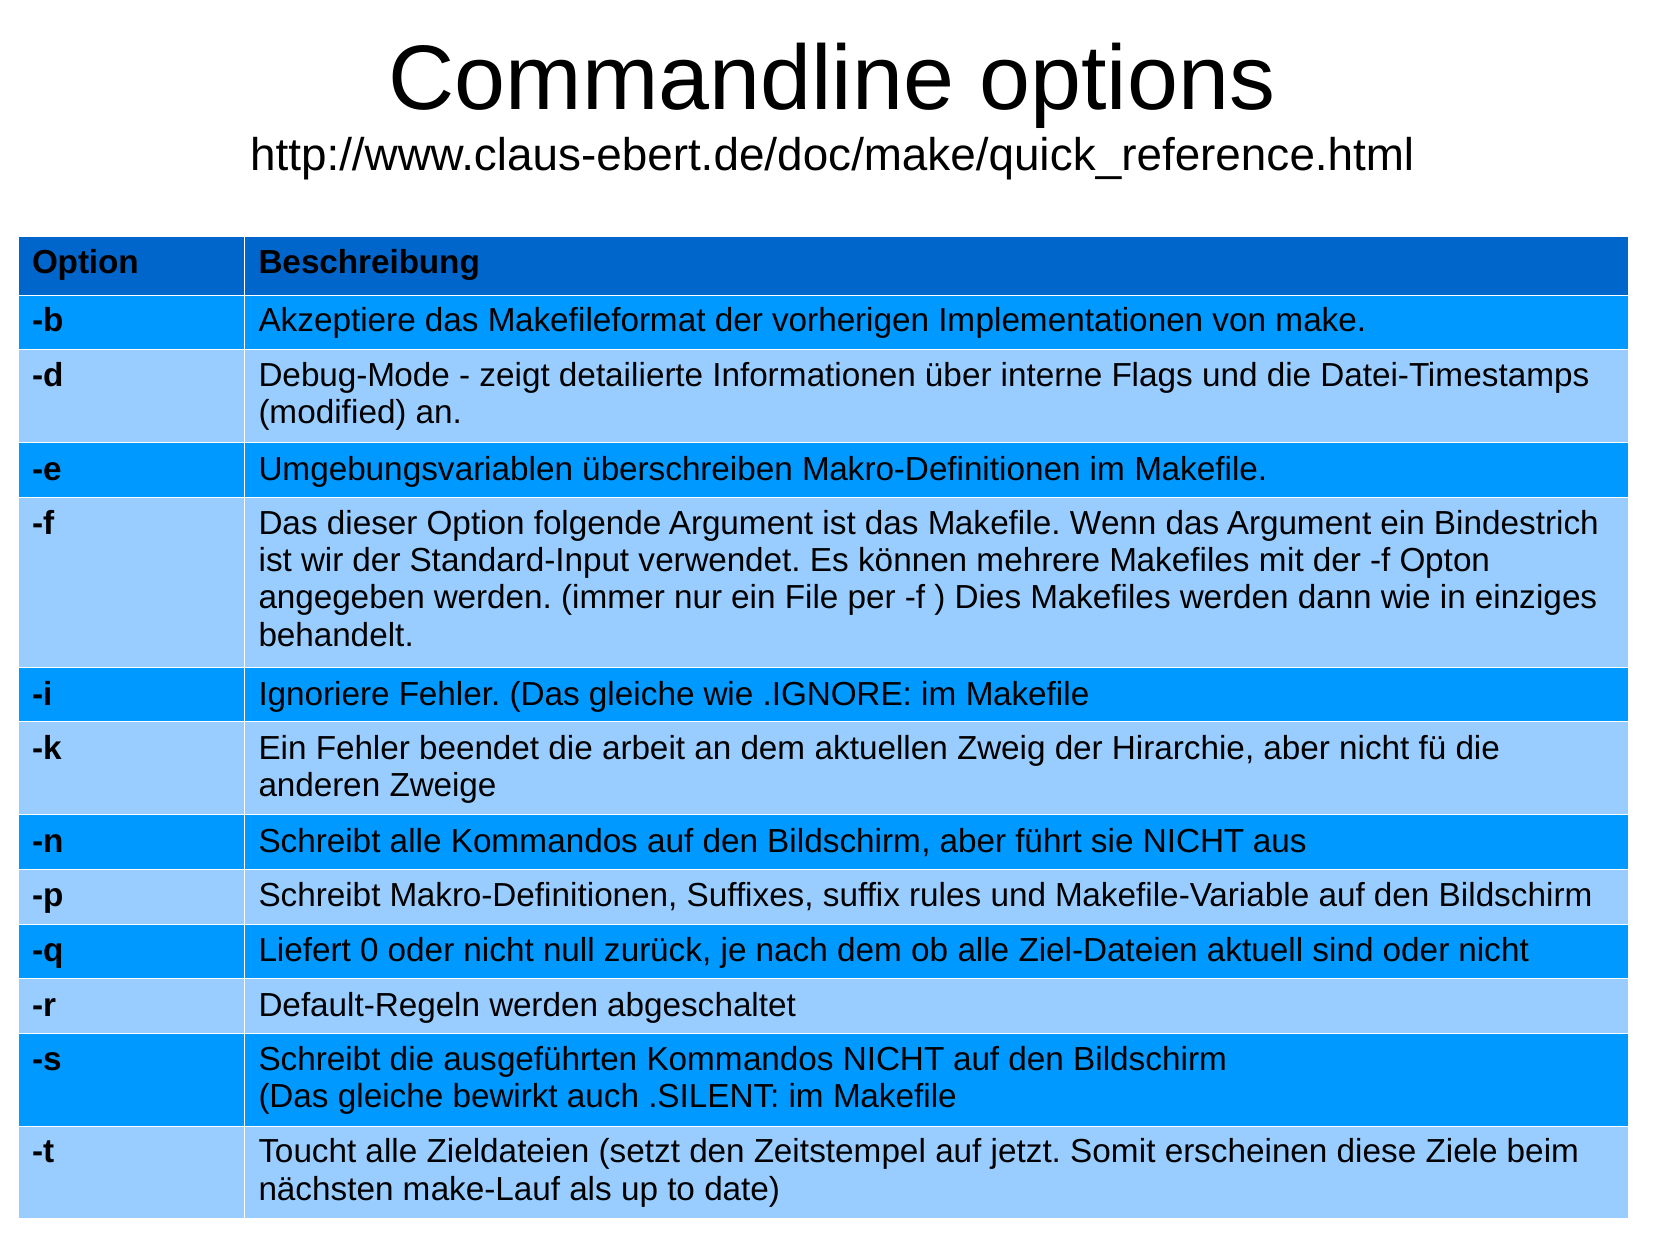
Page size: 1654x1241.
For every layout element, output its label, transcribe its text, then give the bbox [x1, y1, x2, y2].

picture [17, 236, 1628, 1219]
title Commandline options http://www.claus-ebert.de/doc/make/quick_reference.html [88, 0, 1577, 207]
